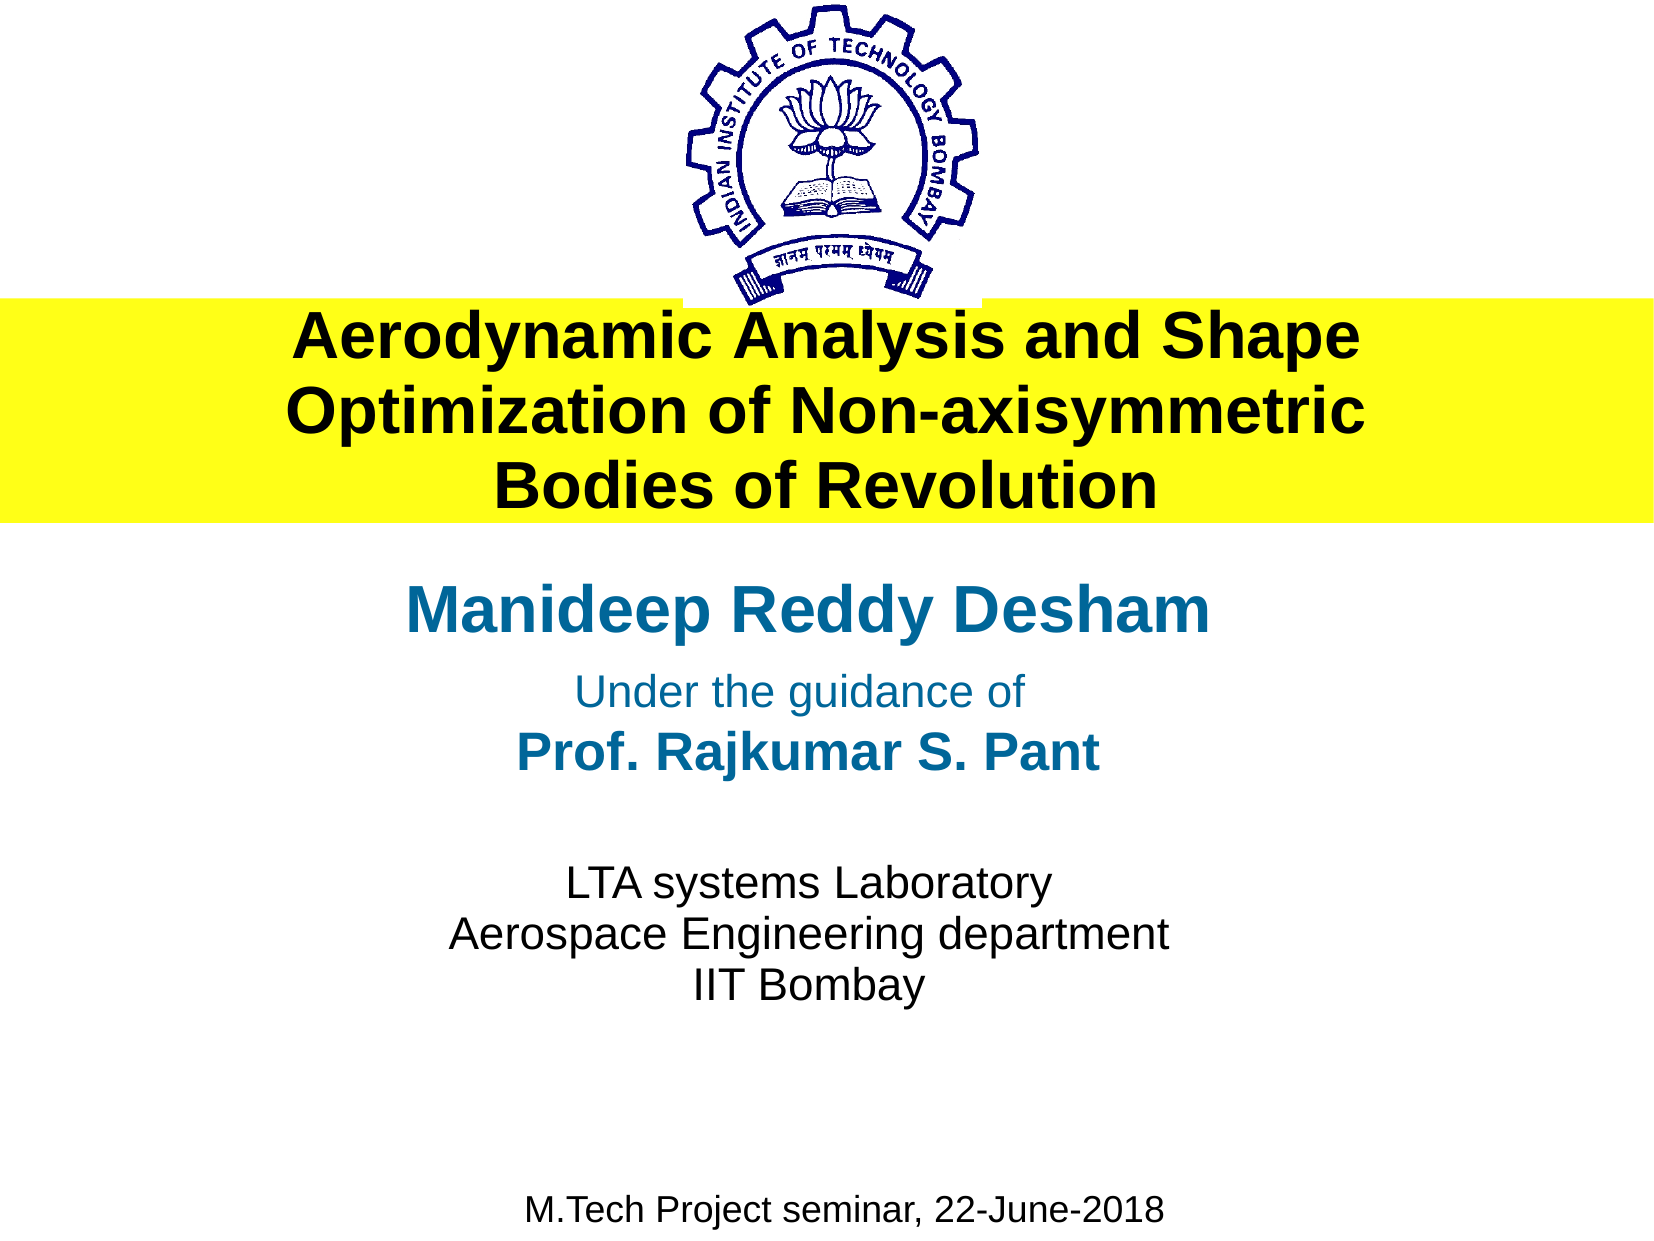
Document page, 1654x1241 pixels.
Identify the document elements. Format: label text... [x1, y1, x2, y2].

title Aerodynamic Analysis and Shape Optimization of Non-axisymmetric Bodies of Revolution [0, 298, 1654, 523]
subtitle Manideep Reddy Desham Under the guidance of Prof. Rajkumar S. Pant LTA systems Laboratory Aerospace Engineering department IIT Bombay [94, 564, 1524, 1018]
picture [683, 2, 982, 308]
text_box M.Tech Project seminar, 22-June-2018 [330, 1181, 1359, 1238]
